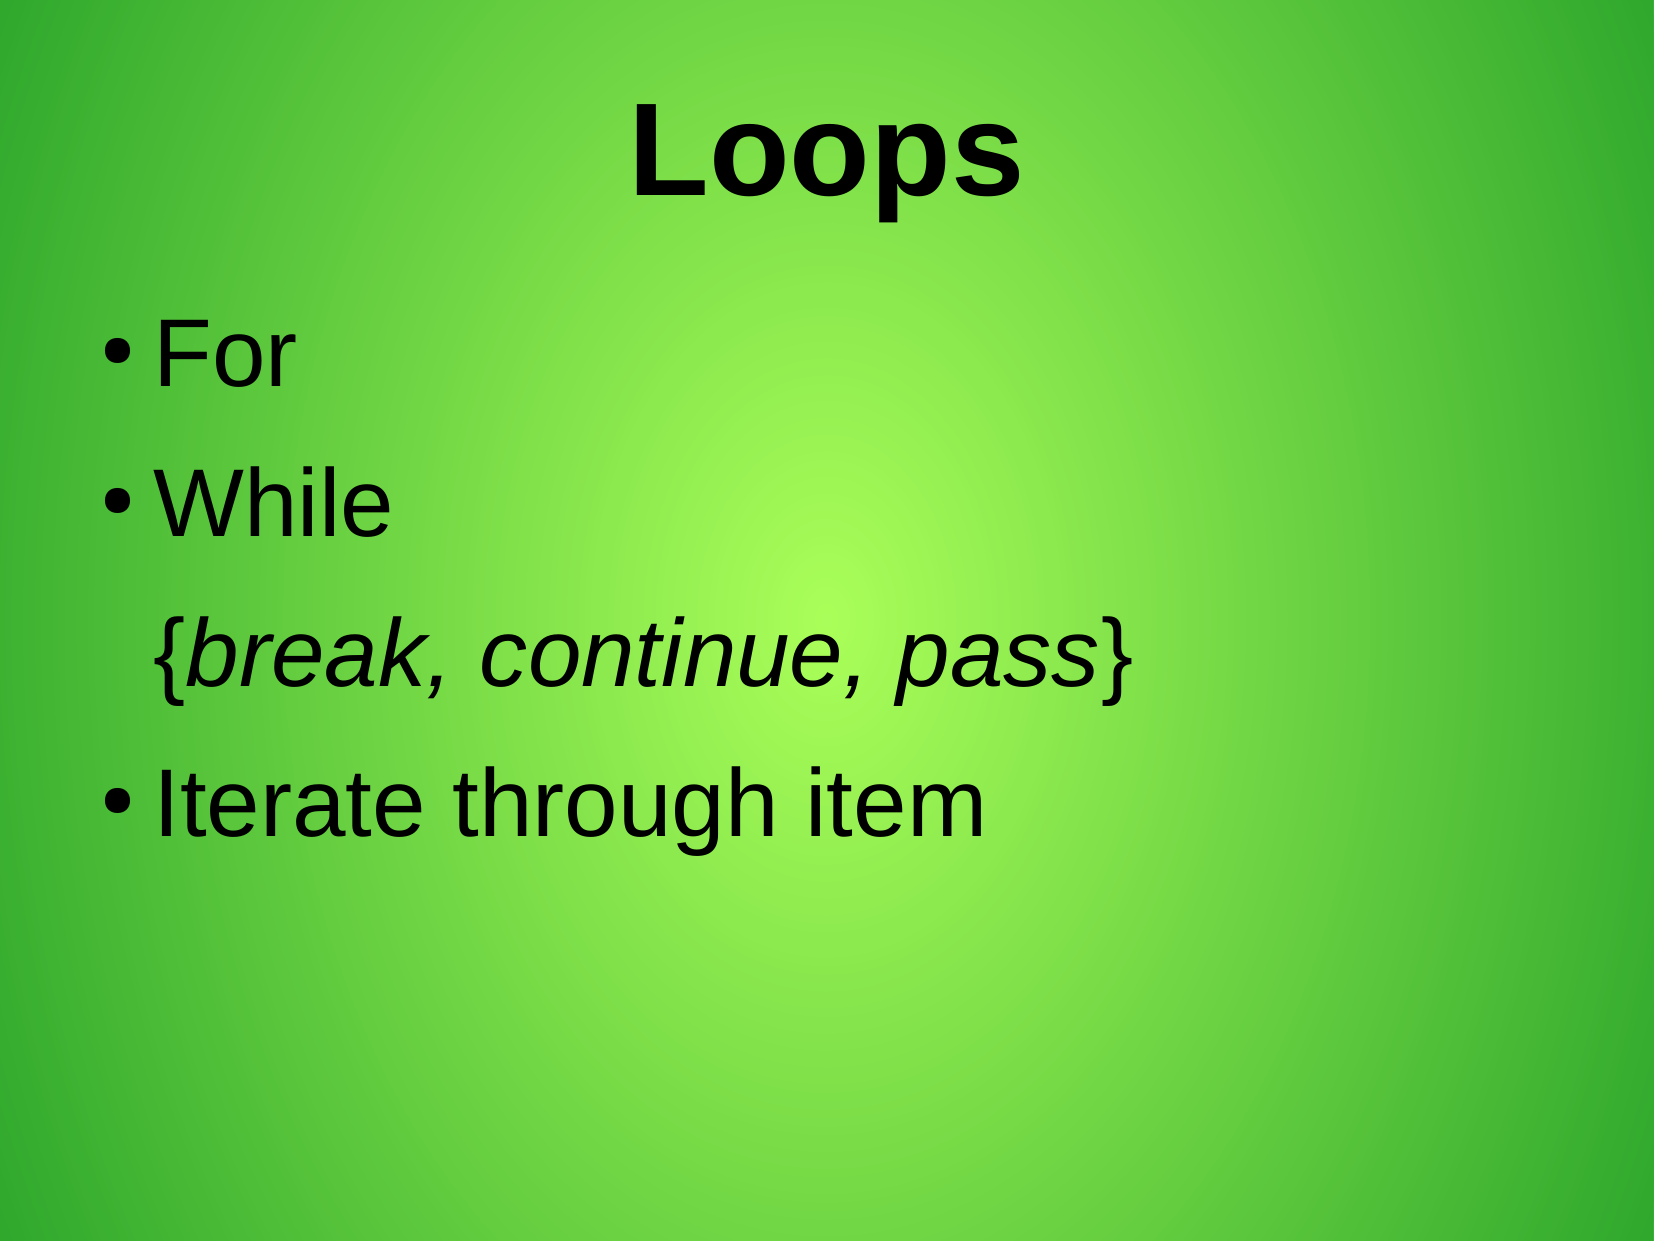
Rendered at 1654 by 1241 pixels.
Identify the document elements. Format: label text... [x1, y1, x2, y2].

title Loops [82, 47, 1571, 252]
list For While {break, continue, pass} Iterate through item [82, 299, 1571, 1019]
